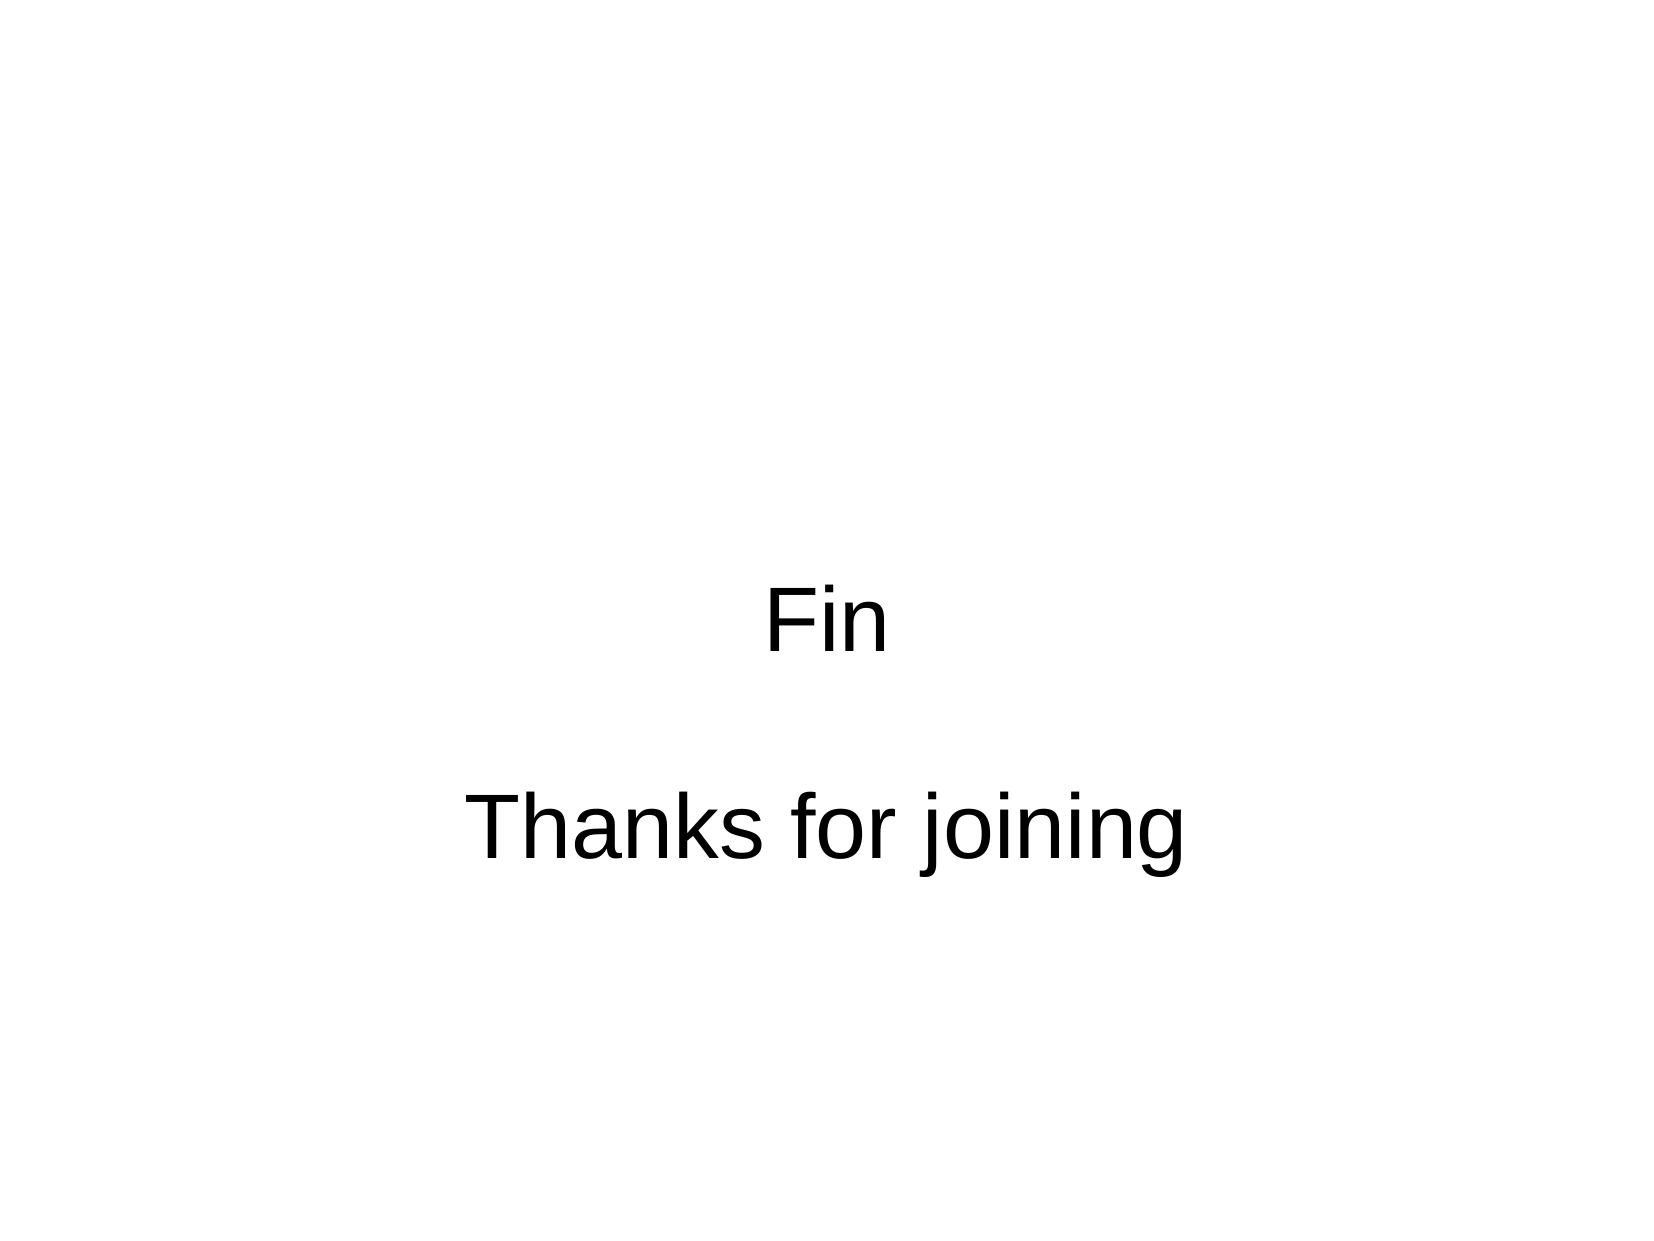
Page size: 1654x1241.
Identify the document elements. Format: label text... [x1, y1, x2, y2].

title Fin [82, 516, 1571, 722]
title Thanks for joining [82, 722, 1571, 931]
